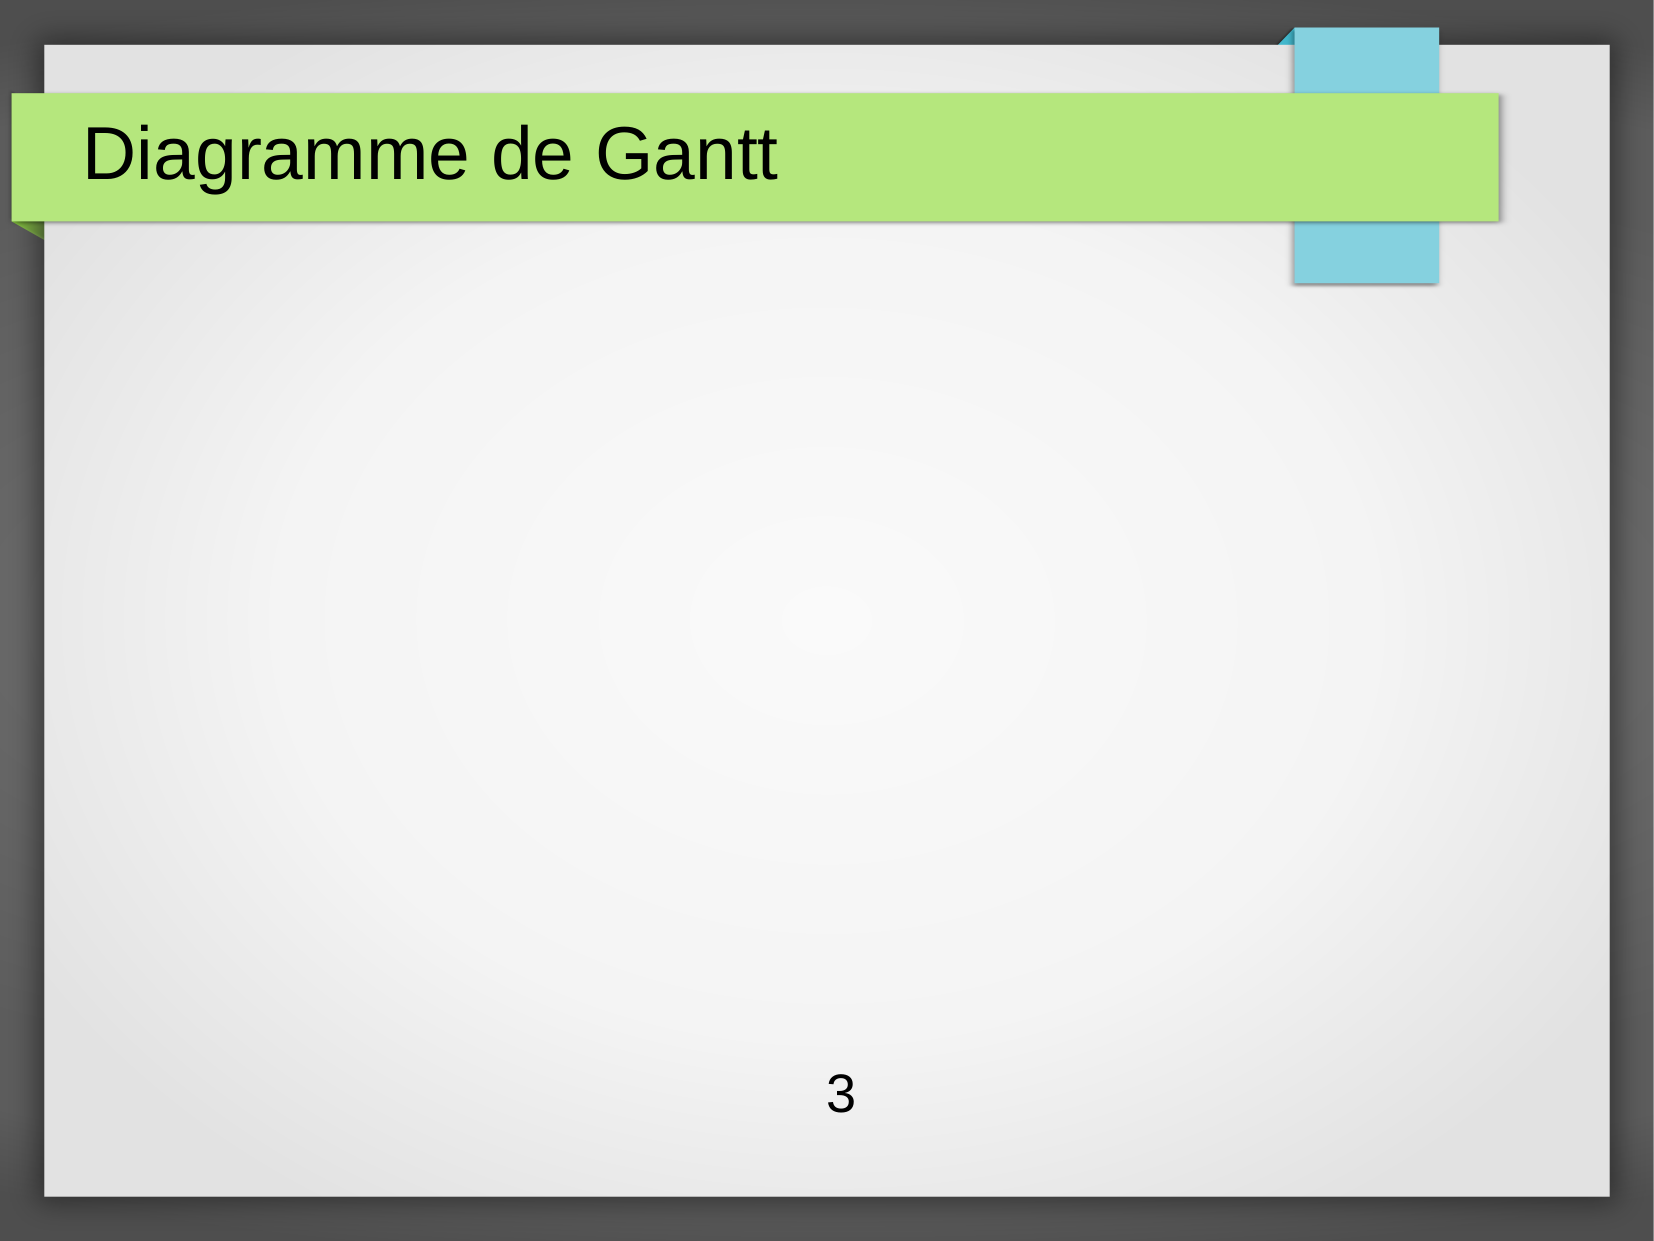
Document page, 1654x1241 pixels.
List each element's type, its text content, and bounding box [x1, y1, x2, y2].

title Diagramme de Gantt [82, 94, 1264, 213]
list 3 [755, 1062, 934, 1158]
picture [0, 0, 1654, 1241]
